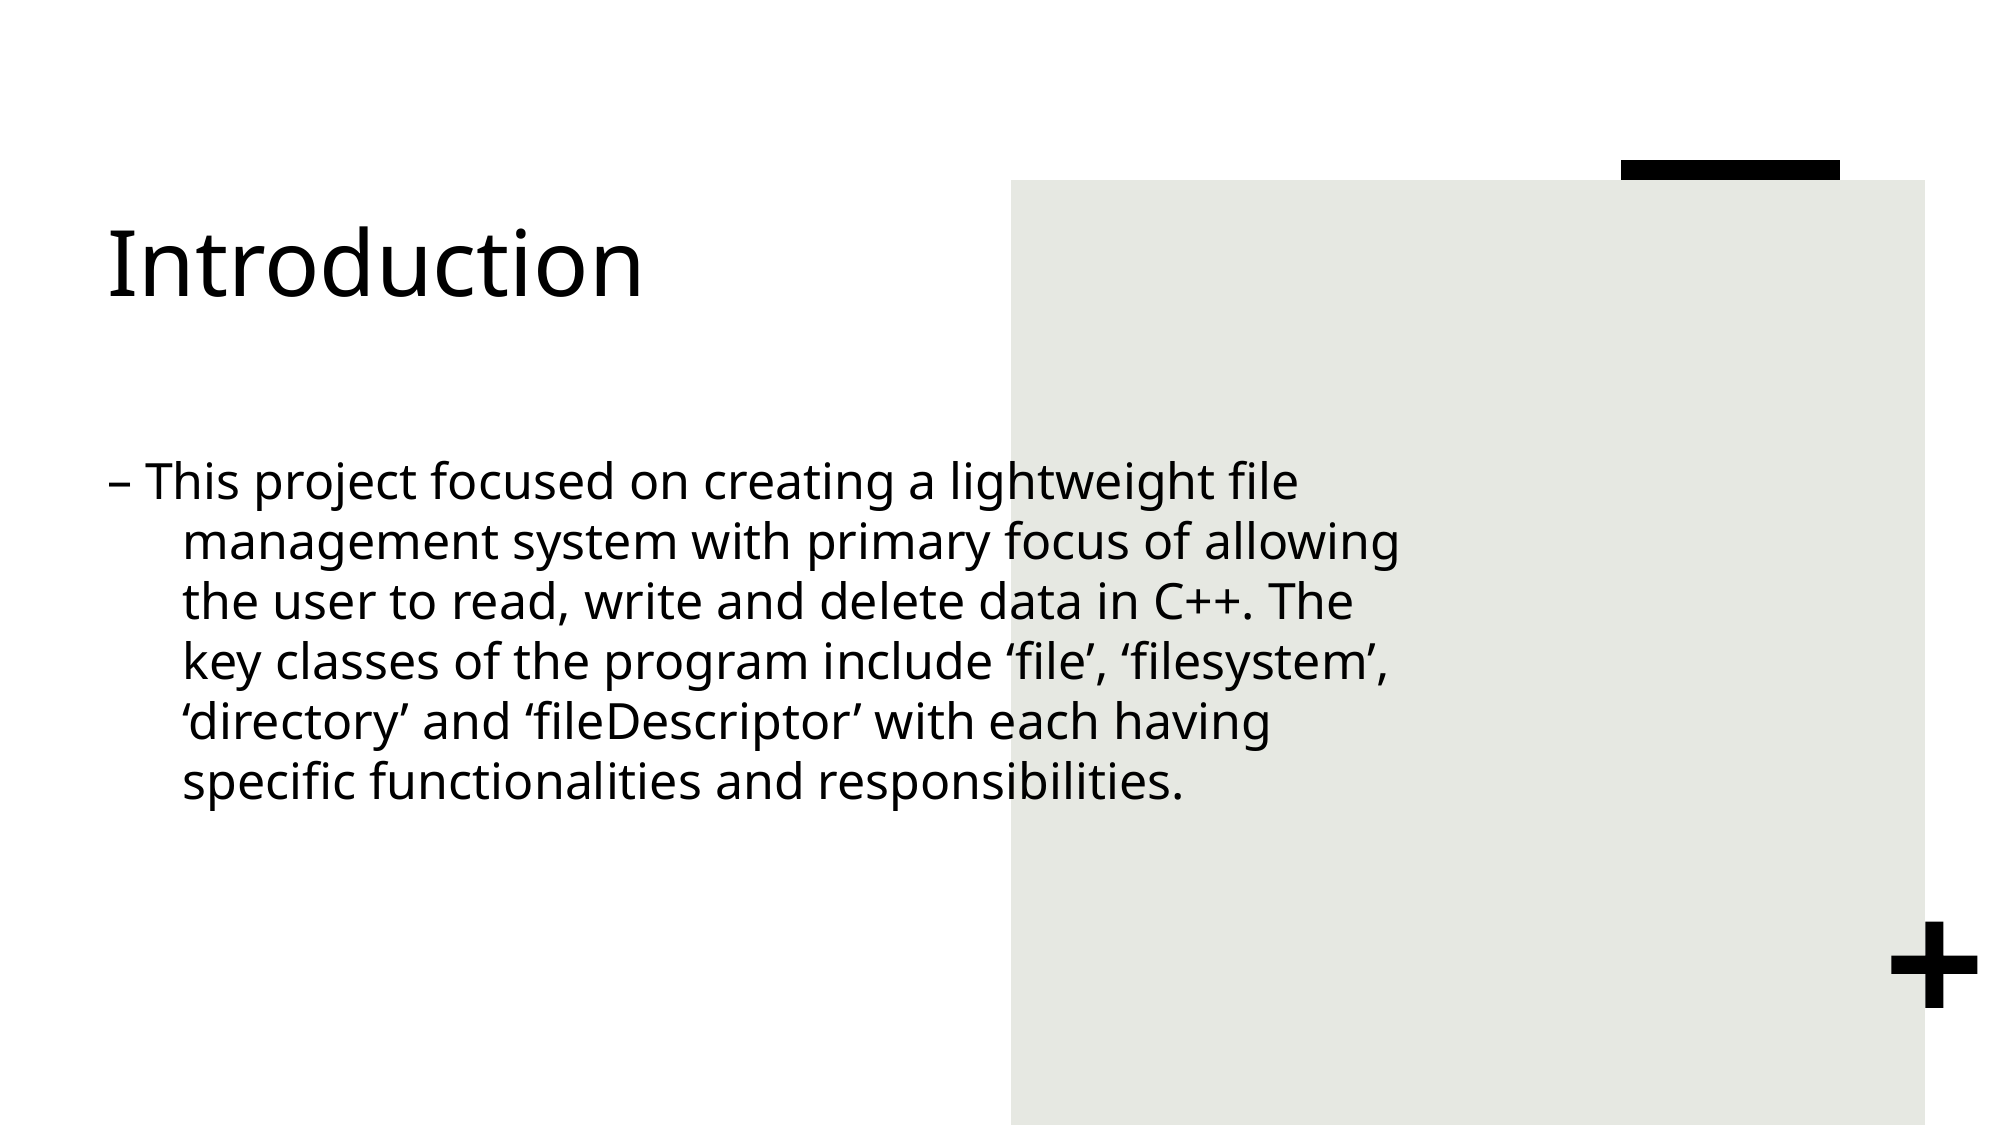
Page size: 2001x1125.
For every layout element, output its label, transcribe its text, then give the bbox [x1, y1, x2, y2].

title Introduction [92, 197, 1449, 435]
list This project focused on creating a lightweight file management system with primary focus of allowing the user to read, write and delete data in C++. The key classes of the program include ‘file’, ‘filesystem’, ‘directory’ and ‘fileDescriptor’ with each having specific functionalities and responsibilities. [92, 441, 1449, 965]
